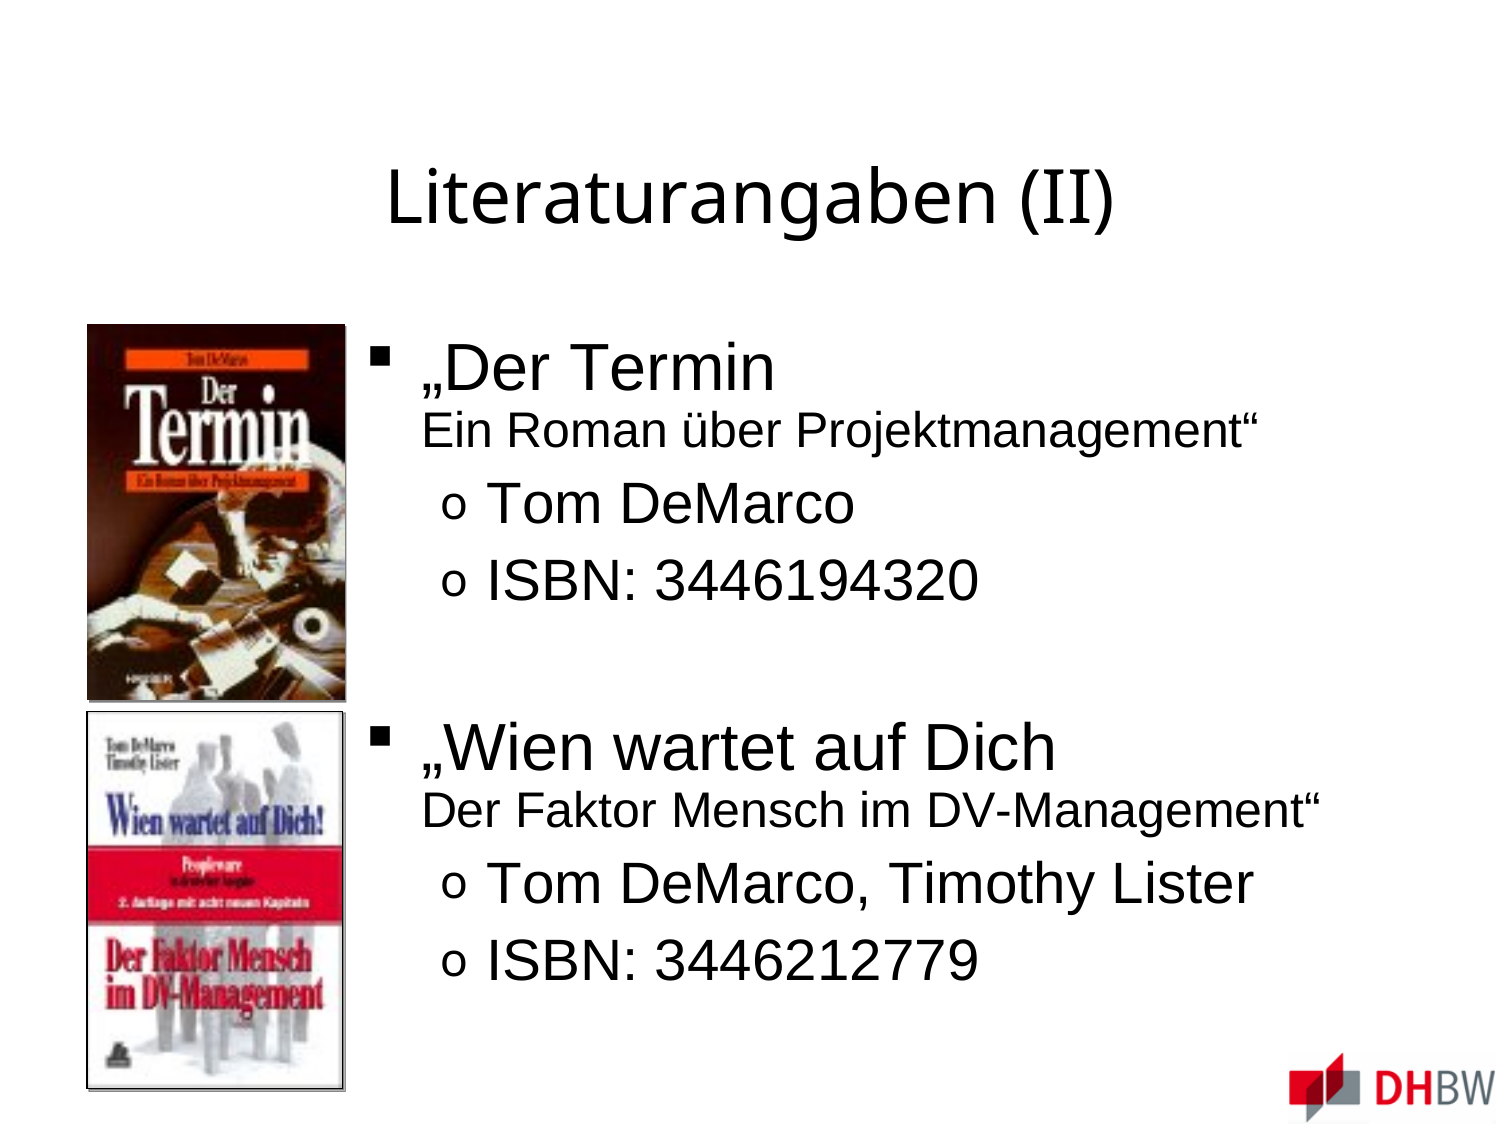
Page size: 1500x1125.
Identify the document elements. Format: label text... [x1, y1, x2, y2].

picture [87, 712, 342, 1088]
picture [87, 324, 345, 700]
list „Der Termin Ein Roman über Projektmanagement“ Tom DeMarco ISBN: 3446194320 „Wien wartet auf Dich Der Faktor Mensch im DV-Management“ Tom DeMarco, Timothy Lister ISBN: 3446212779 [350, 324, 1375, 1051]
title Literaturangaben (II) [112, 99, 1388, 288]
picture [1288, 1051, 1496, 1124]
